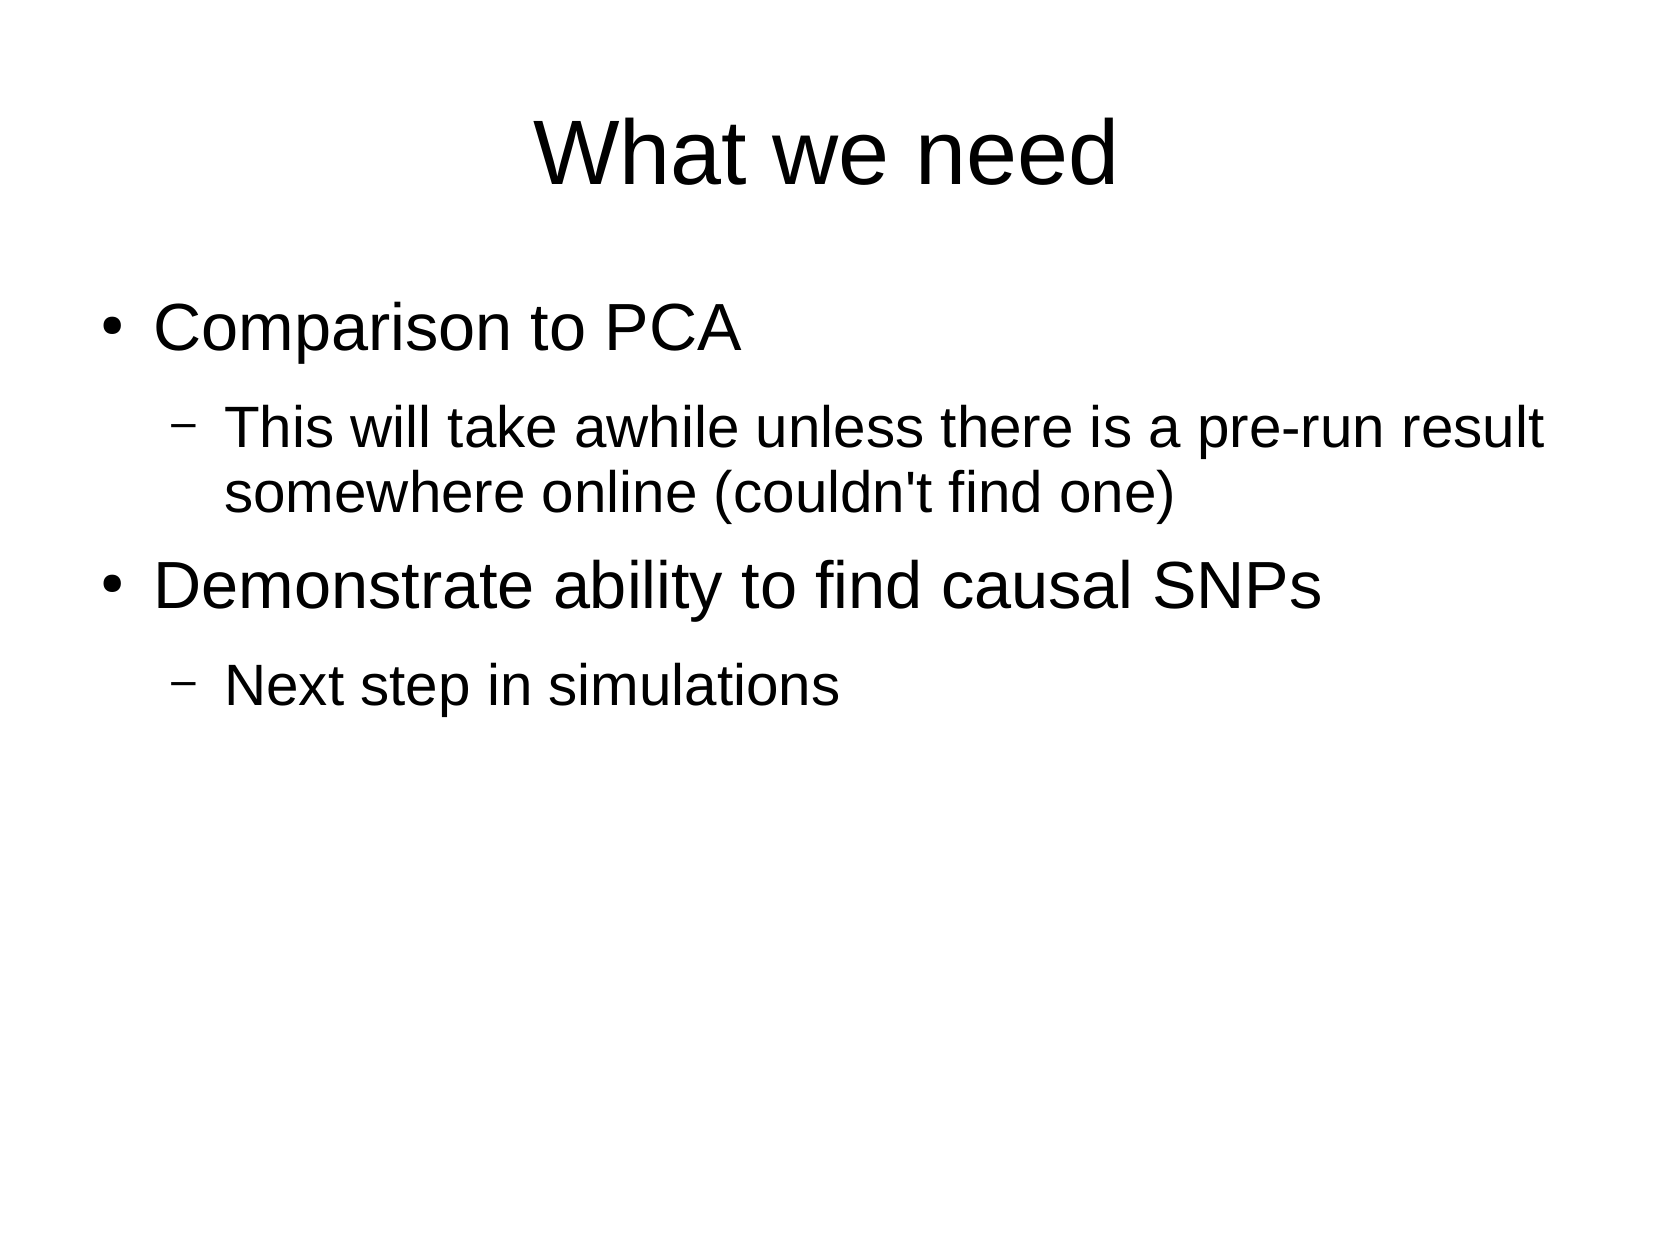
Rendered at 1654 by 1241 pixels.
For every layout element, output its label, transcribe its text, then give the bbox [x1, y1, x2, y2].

list Comparison to PCA This will take awhile unless there is a pre-run result somewhere online (couldn't find one) Demonstrate ability to find causal SNPs Next step in simulations [82, 290, 1571, 1010]
title What we need [82, 49, 1571, 257]
